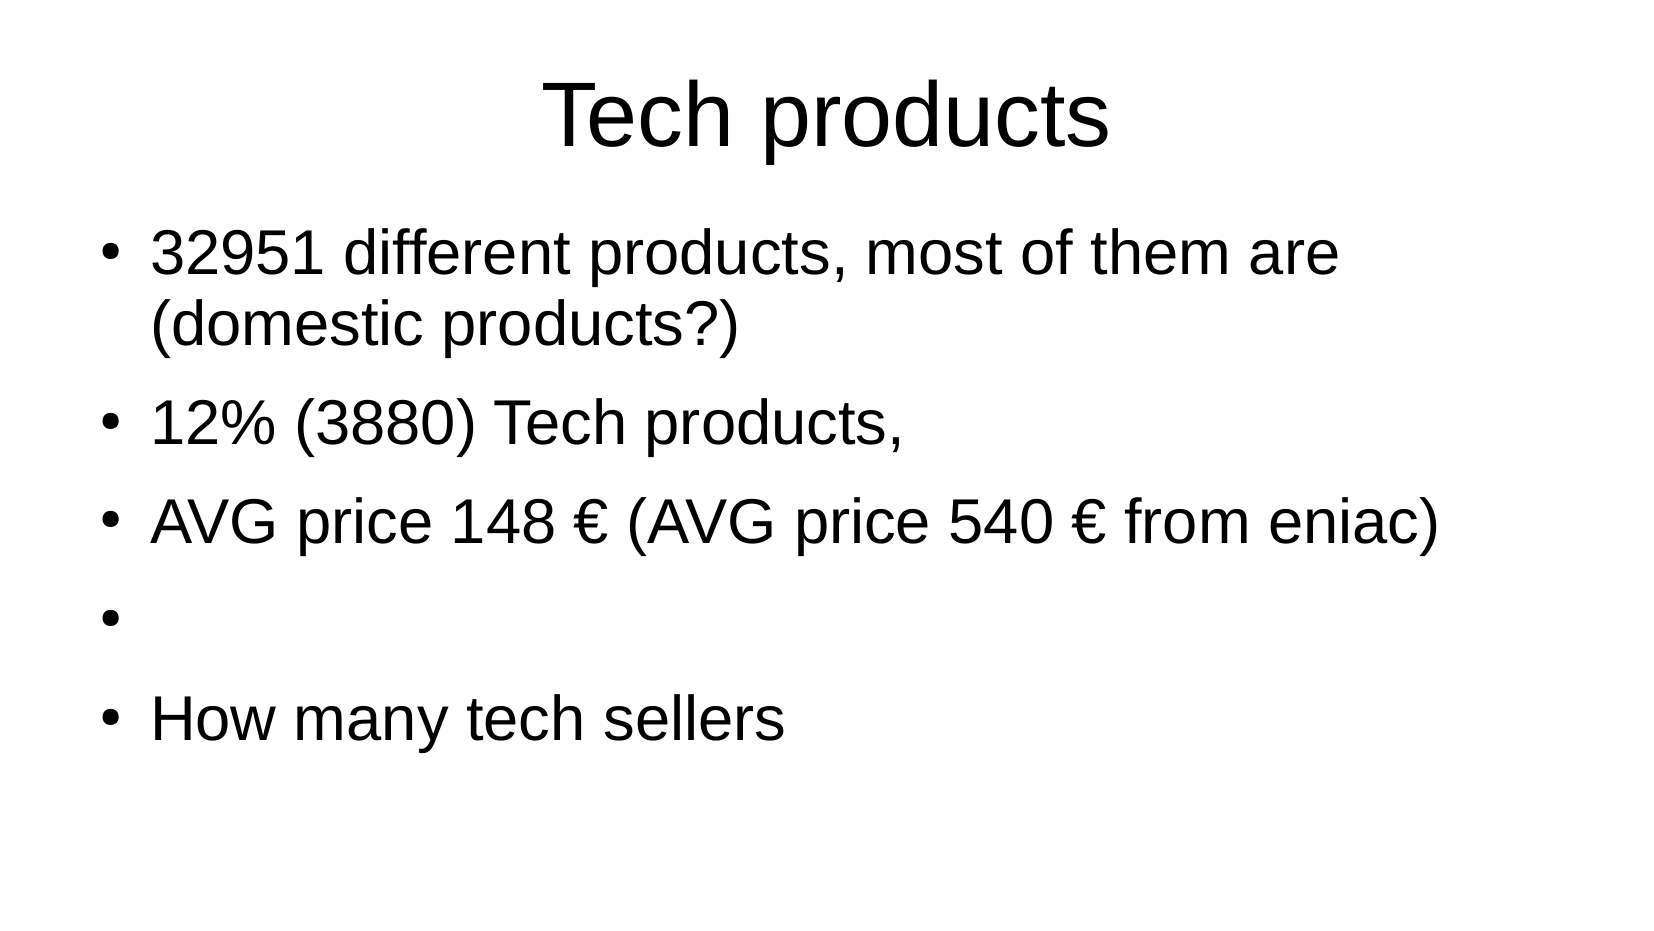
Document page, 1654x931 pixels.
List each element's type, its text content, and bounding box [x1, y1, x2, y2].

list 32951 different products, most of them are (domestic products?) 12% (3880) Tech products, AVG price 148 € (AVG price 540 € from eniac) How many tech sellers [82, 217, 1571, 758]
title Tech products [82, 37, 1571, 193]
